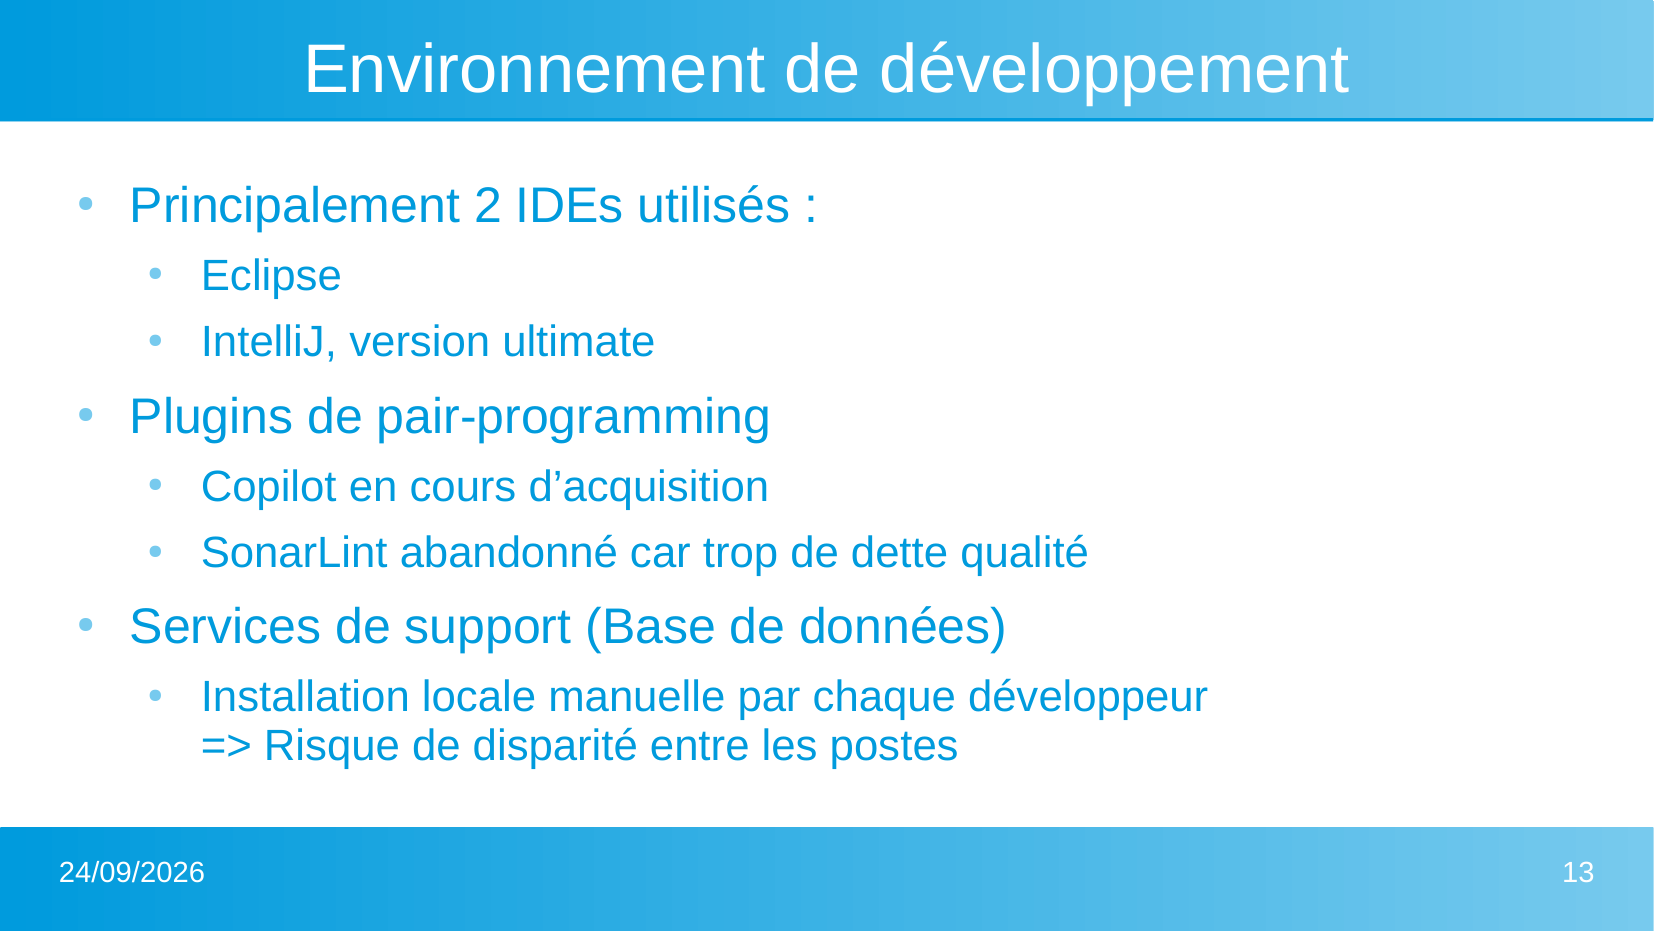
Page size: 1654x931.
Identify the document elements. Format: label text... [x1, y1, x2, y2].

list Principalement 2 IDEs utilisés : Eclipse IntelliJ, version ultimate Plugins de pair-programming Copilot en cours d’acquisition SonarLint abandonné car trop de dette qualité Services de support (Base de données) Installation locale manuelle par chaque développeur => Risque de disparité entre les postes [59, 177, 1595, 768]
title Environnement de développement [59, 29, 1595, 108]
